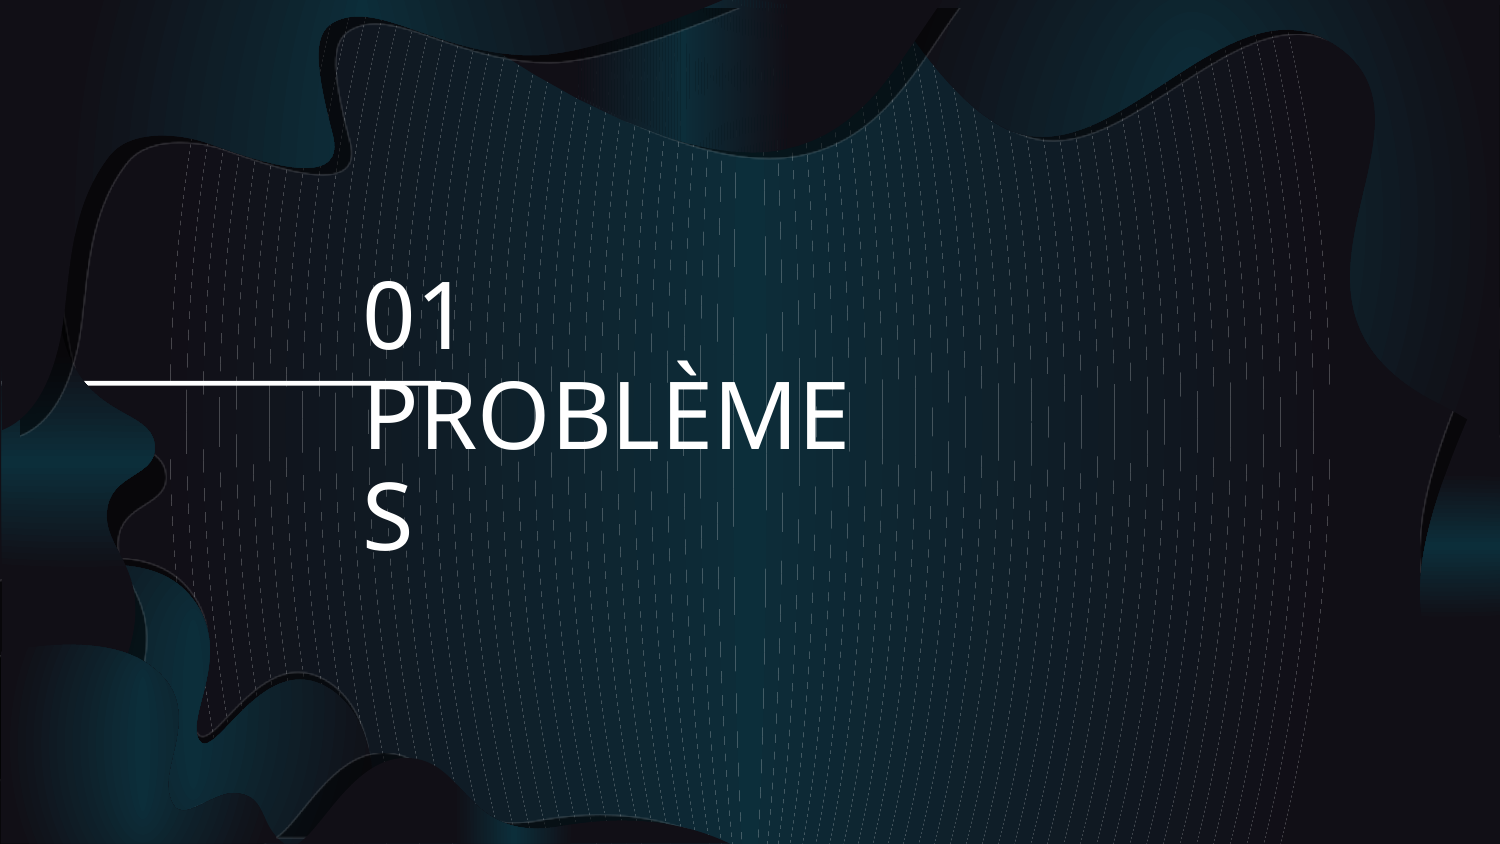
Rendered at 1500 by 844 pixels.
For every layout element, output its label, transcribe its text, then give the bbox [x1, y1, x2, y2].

title 01 [351, 256, 603, 375]
subtitle PROBLÈMES [351, 362, 873, 482]
